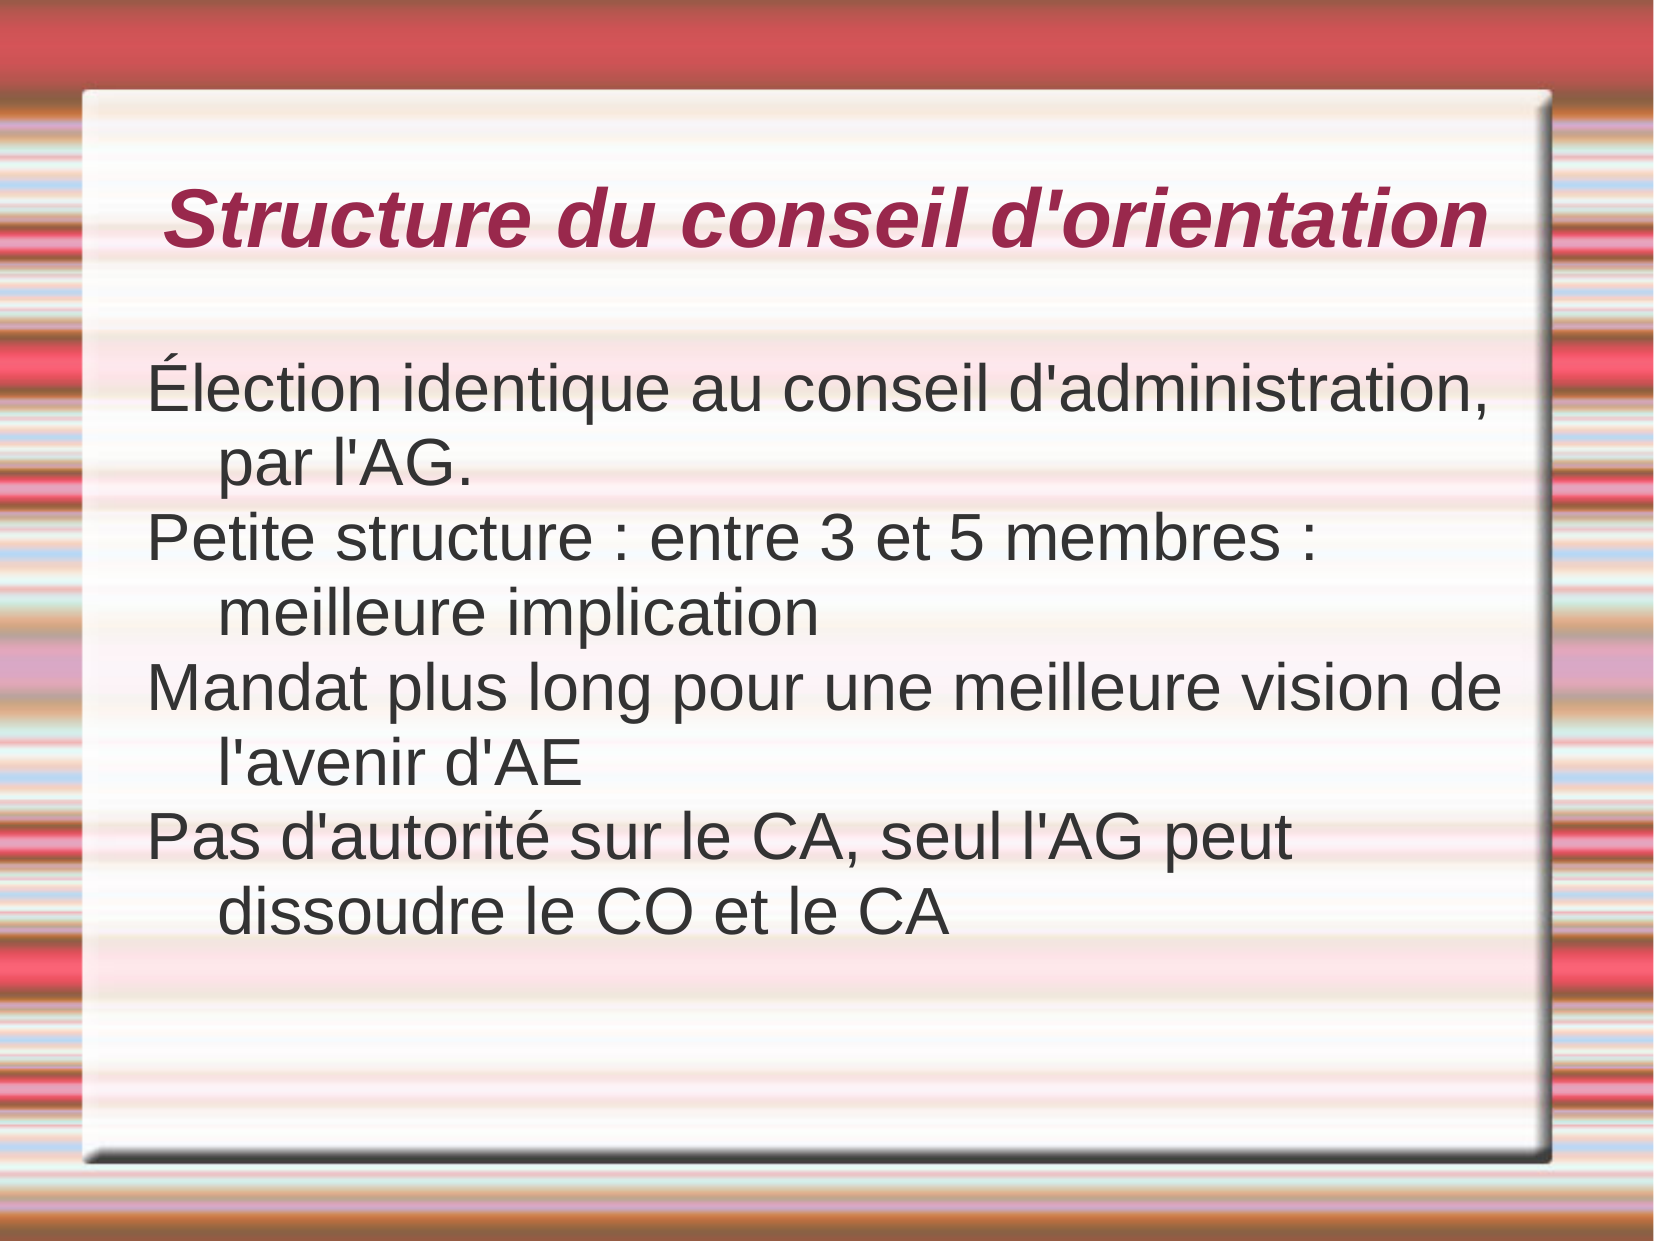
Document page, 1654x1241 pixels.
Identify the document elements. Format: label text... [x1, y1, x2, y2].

picture [0, 0, 1654, 1241]
list Élection identique au conseil d'administration, par l'AG. Petite structure : entre 3 et 5 membres : meilleure implication Mandat plus long pour une meilleure vision de l'avenir d'AE Pas d'autorité sur le CA, seul l'AG peut dissoudre le CO et le CA [134, 350, 1516, 1133]
title Structure du conseil d'orientation [121, 114, 1534, 322]
